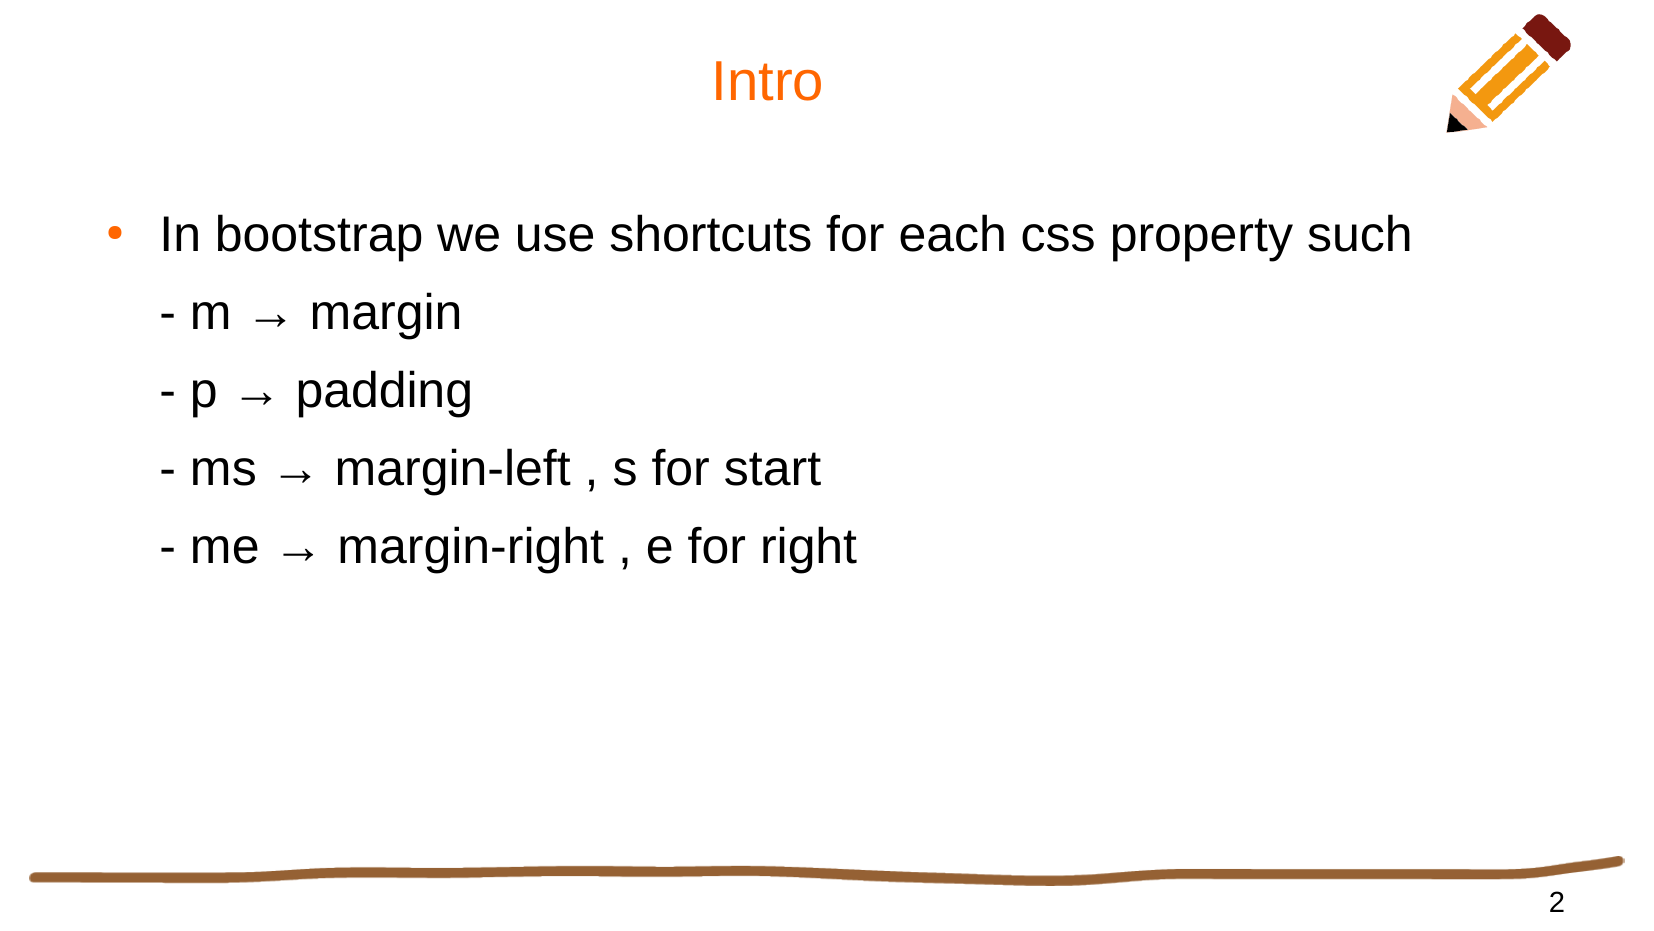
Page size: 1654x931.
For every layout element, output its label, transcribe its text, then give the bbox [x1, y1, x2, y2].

picture [29, 856, 1625, 886]
title Intro [88, 29, 1447, 133]
list In bootstrap we use shortcuts for each css property such - m → margin - p → padding - ms → margin-left , s for start - me → margin-right , e for right [88, 206, 1565, 857]
picture [1446, 14, 1571, 133]
